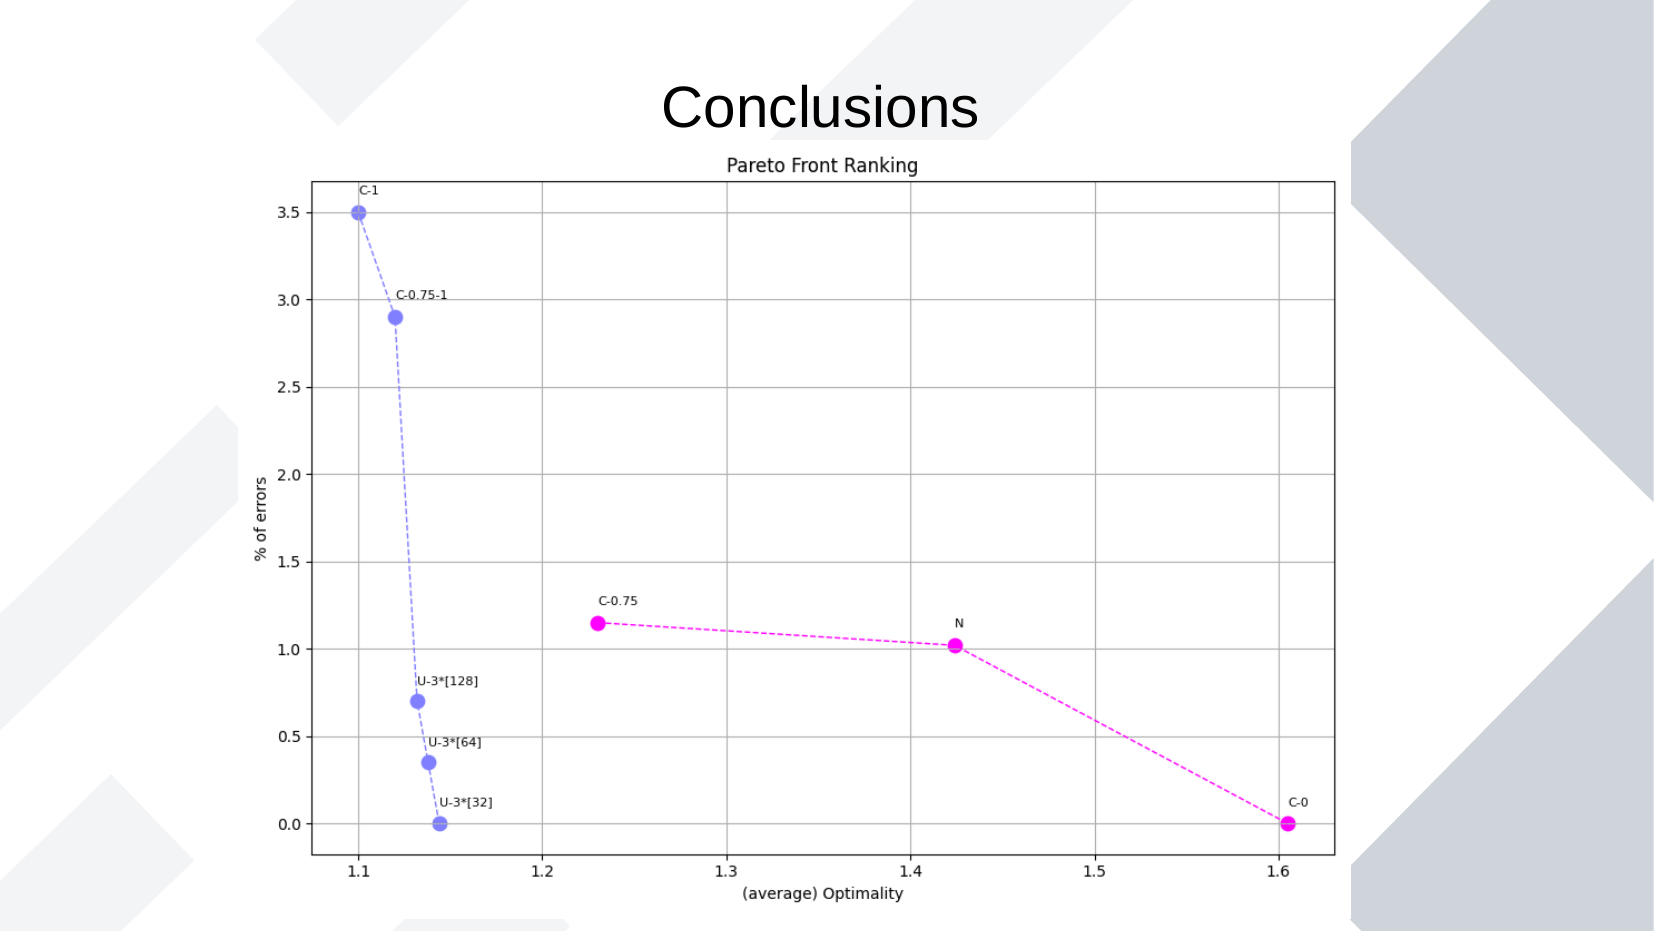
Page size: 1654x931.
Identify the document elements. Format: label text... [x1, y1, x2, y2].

title Conclusions [77, 29, 1566, 186]
picture [238, 140, 1351, 919]
